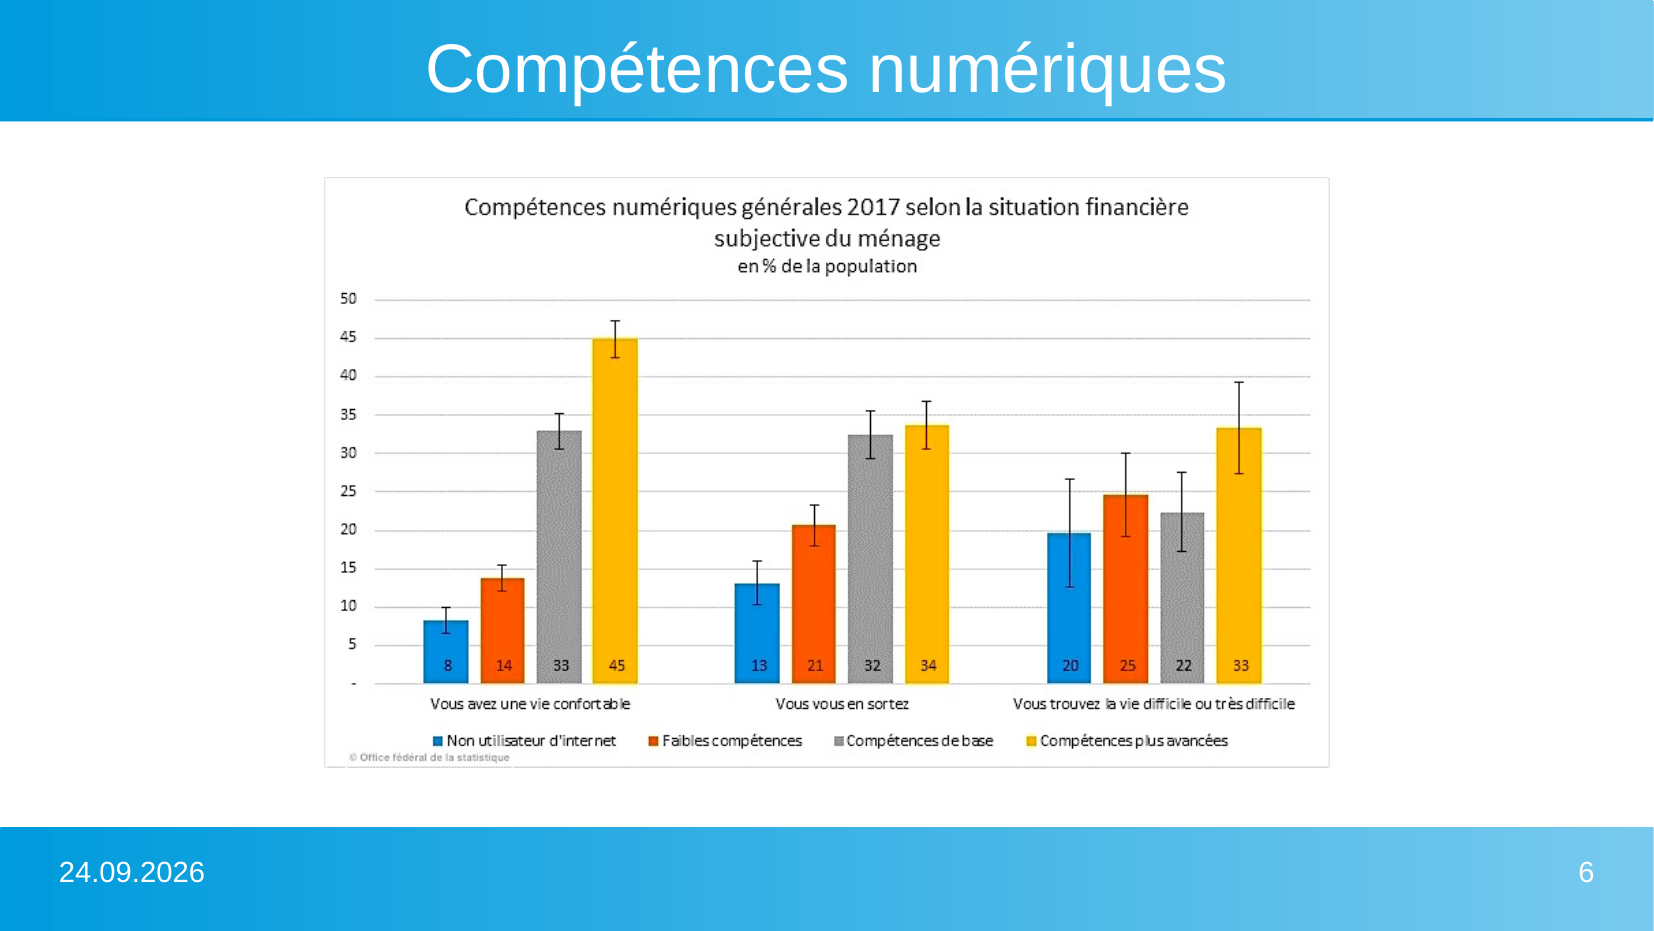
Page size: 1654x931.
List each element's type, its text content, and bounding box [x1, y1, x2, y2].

picture [324, 177, 1330, 768]
title Compétences numériques [59, 29, 1595, 108]
